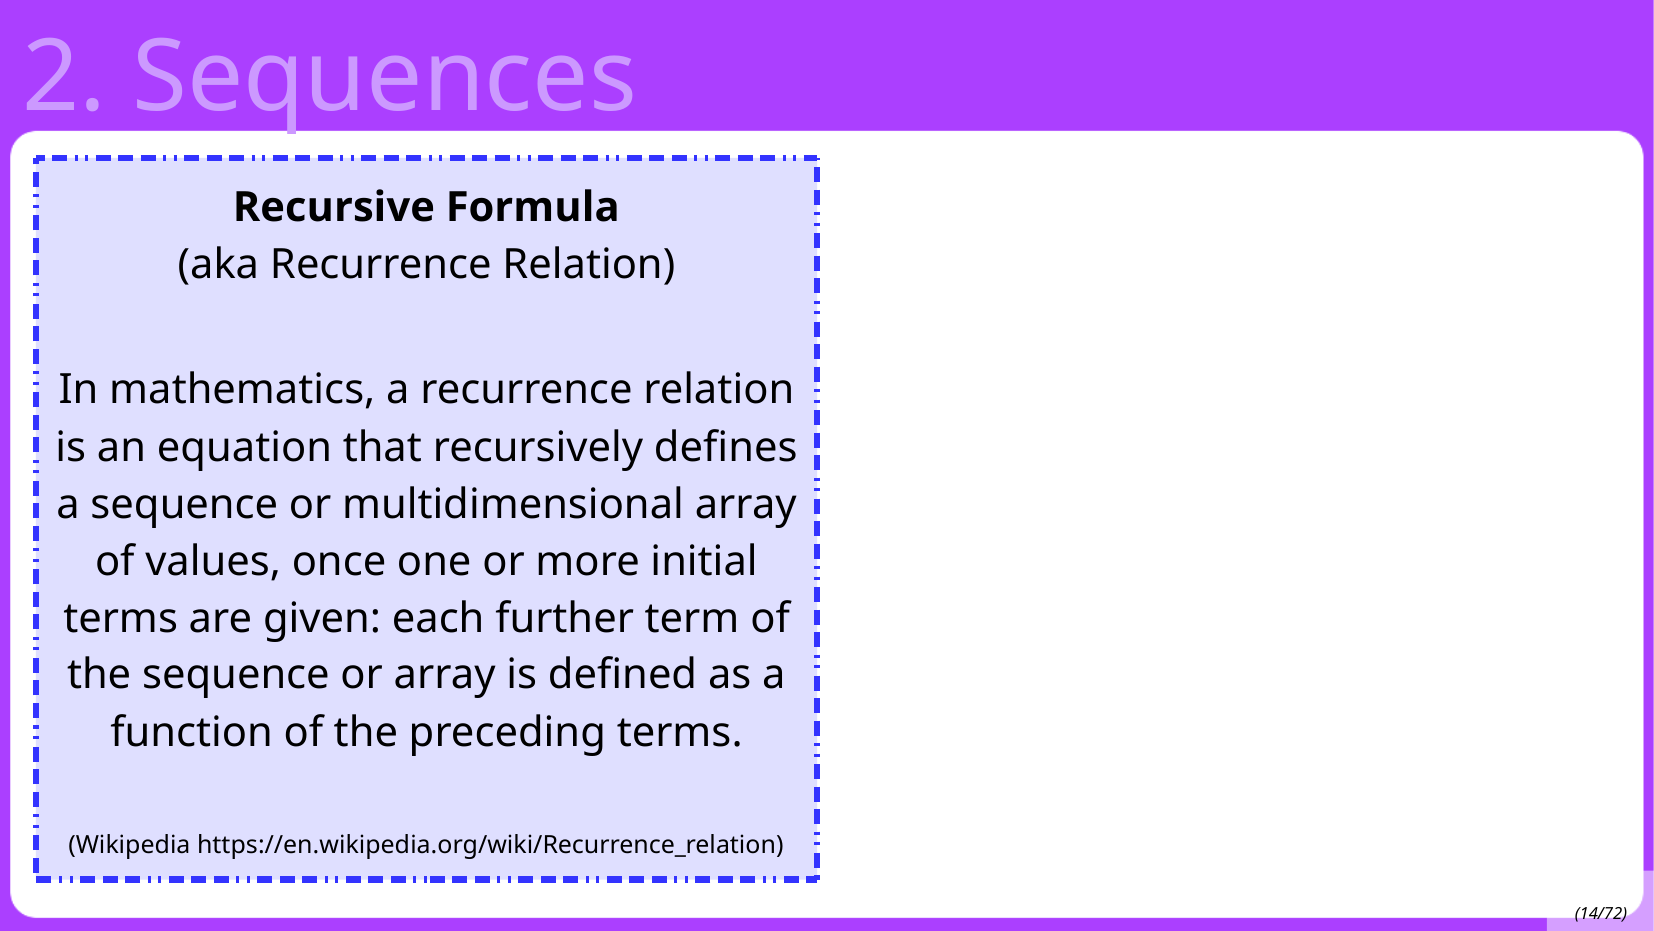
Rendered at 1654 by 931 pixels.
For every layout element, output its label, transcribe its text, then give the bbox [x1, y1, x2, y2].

picture [0, 0, 1654, 931]
text_box +2 [1546, 870, 1654, 877]
text_box Recursive Formula (aka Recurrence Relation) In mathematics, a recurrence relation is an equation that recursively defines a sequence or multidimensional array of values, once one or more initial terms are given: each further term of the sequence or array is defined as a function of the preceding terms. (Wikipedia https://en.wikipedia.org/wiki/Recurrence_relation) [35, 157, 818, 880]
title 2. Sequences [22, 13, 1511, 130]
text_box (<number>/72) [1546, 877, 1654, 931]
